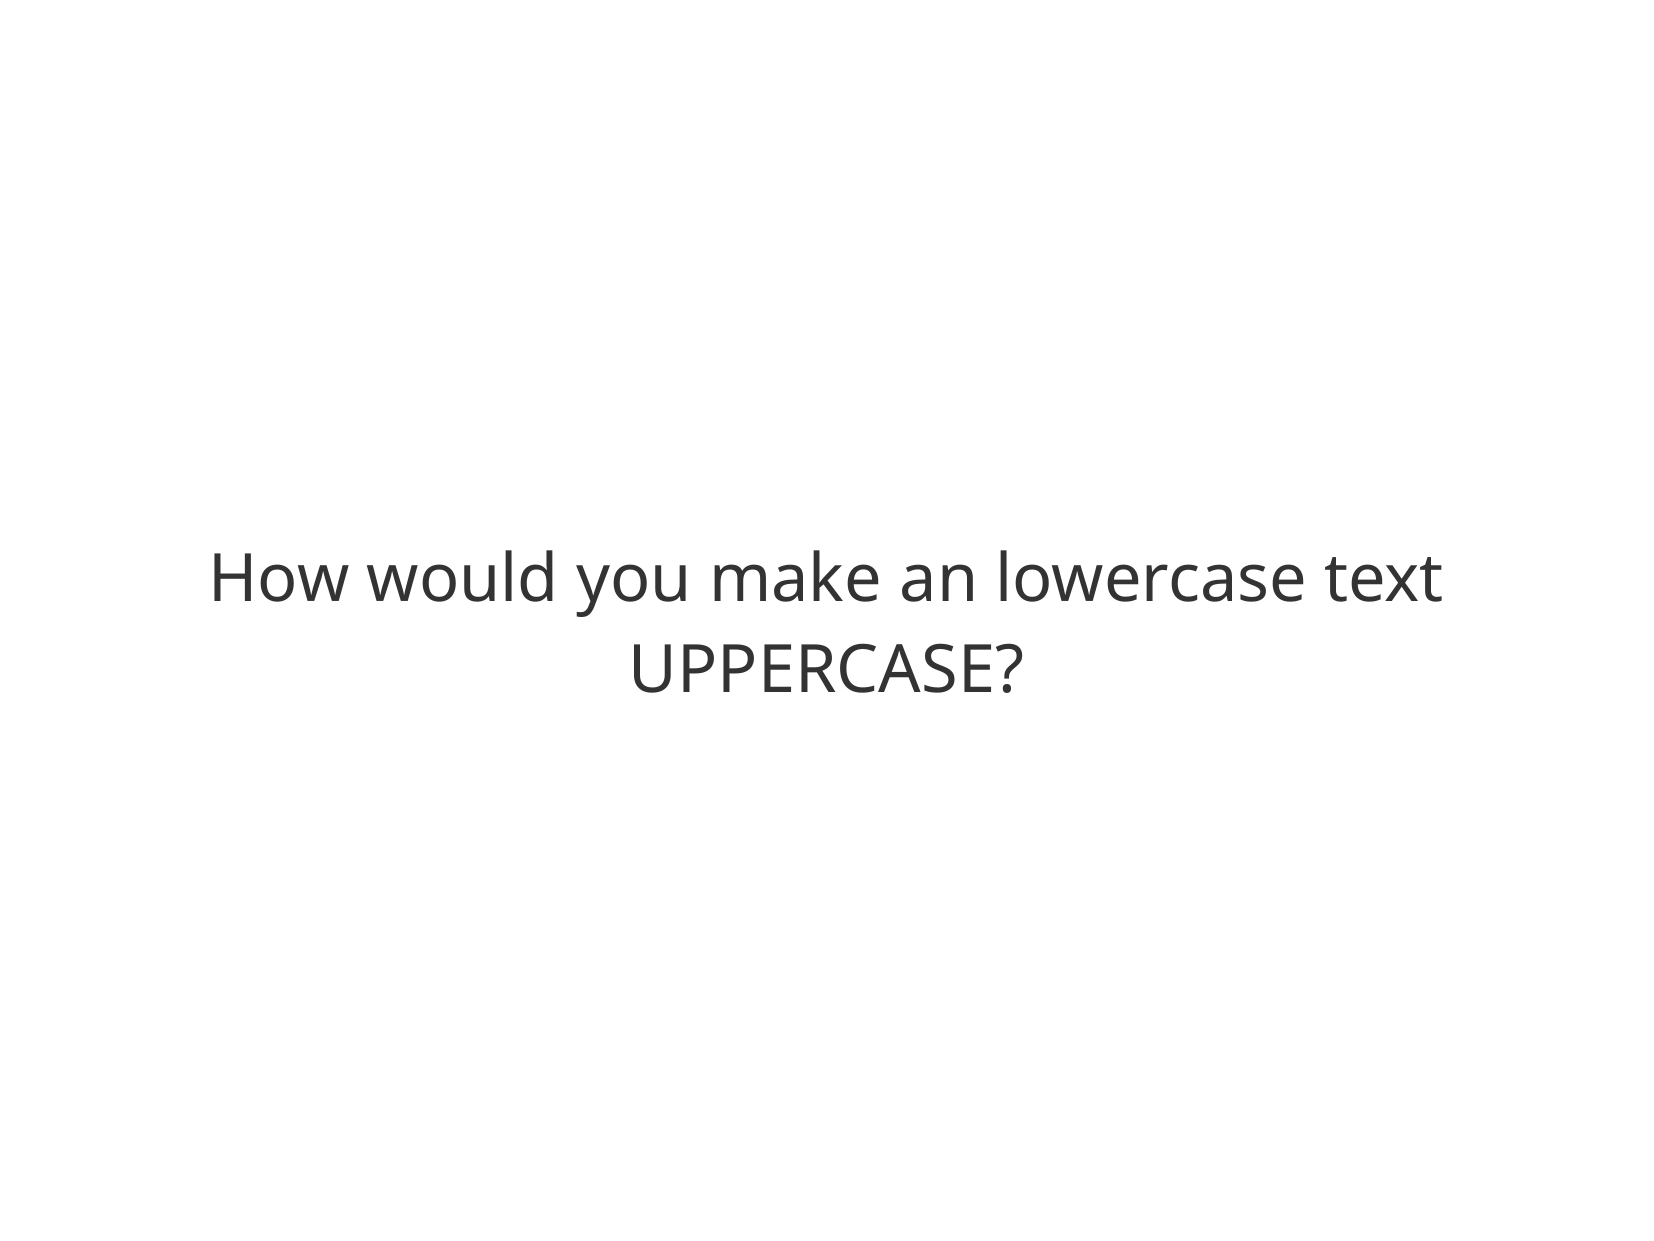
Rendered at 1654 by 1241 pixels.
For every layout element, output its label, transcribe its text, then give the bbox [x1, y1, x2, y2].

subtitle How would you make an lowercase text UPPERCASE? [82, 49, 1571, 1193]
